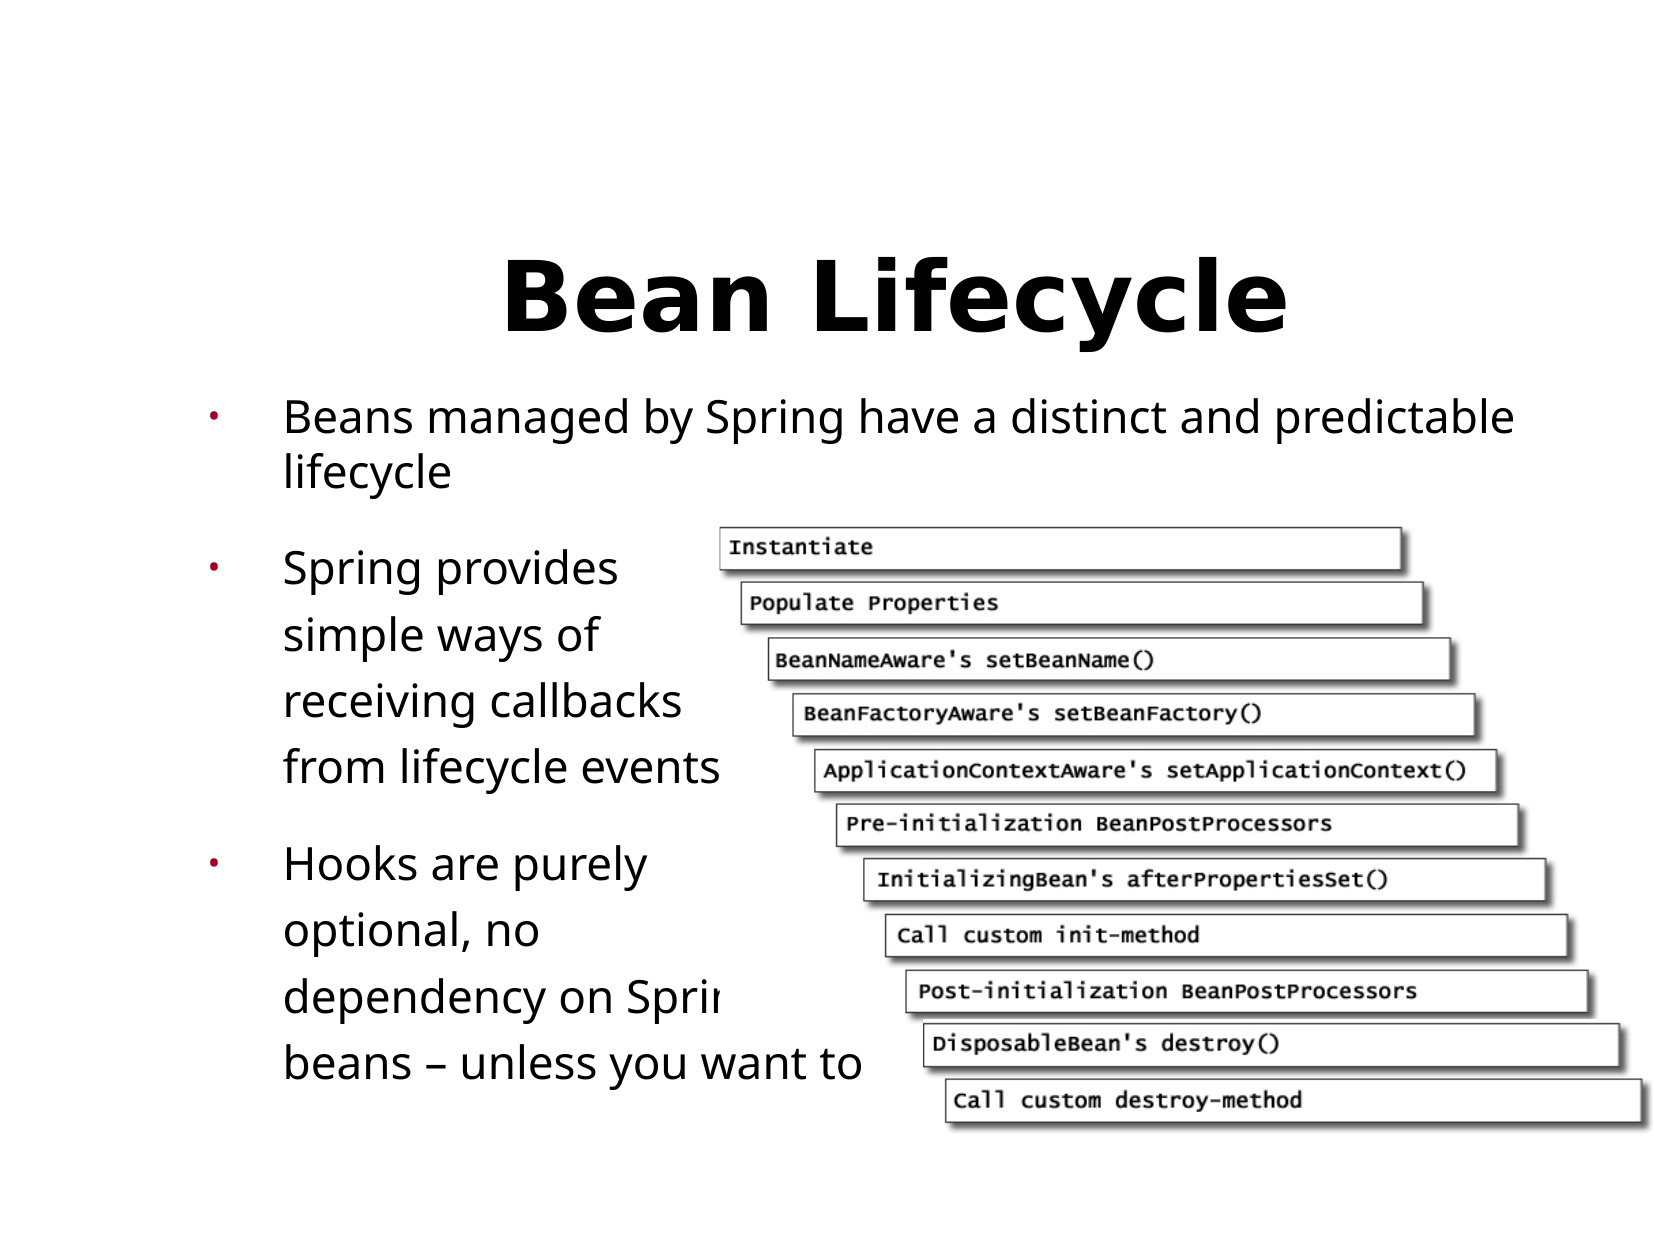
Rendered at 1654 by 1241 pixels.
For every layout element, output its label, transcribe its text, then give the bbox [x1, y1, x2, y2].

list Beans managed by Spring have a distinct and predictable lifecycle Spring provides simple ways of receiving callbacks from lifecycle events Hooks are purely optional, no dependency on Spring in your beans – unless you want to [192, 379, 1599, 1199]
picture [719, 523, 1653, 1136]
title Bean Lifecycle [192, 151, 1599, 359]
